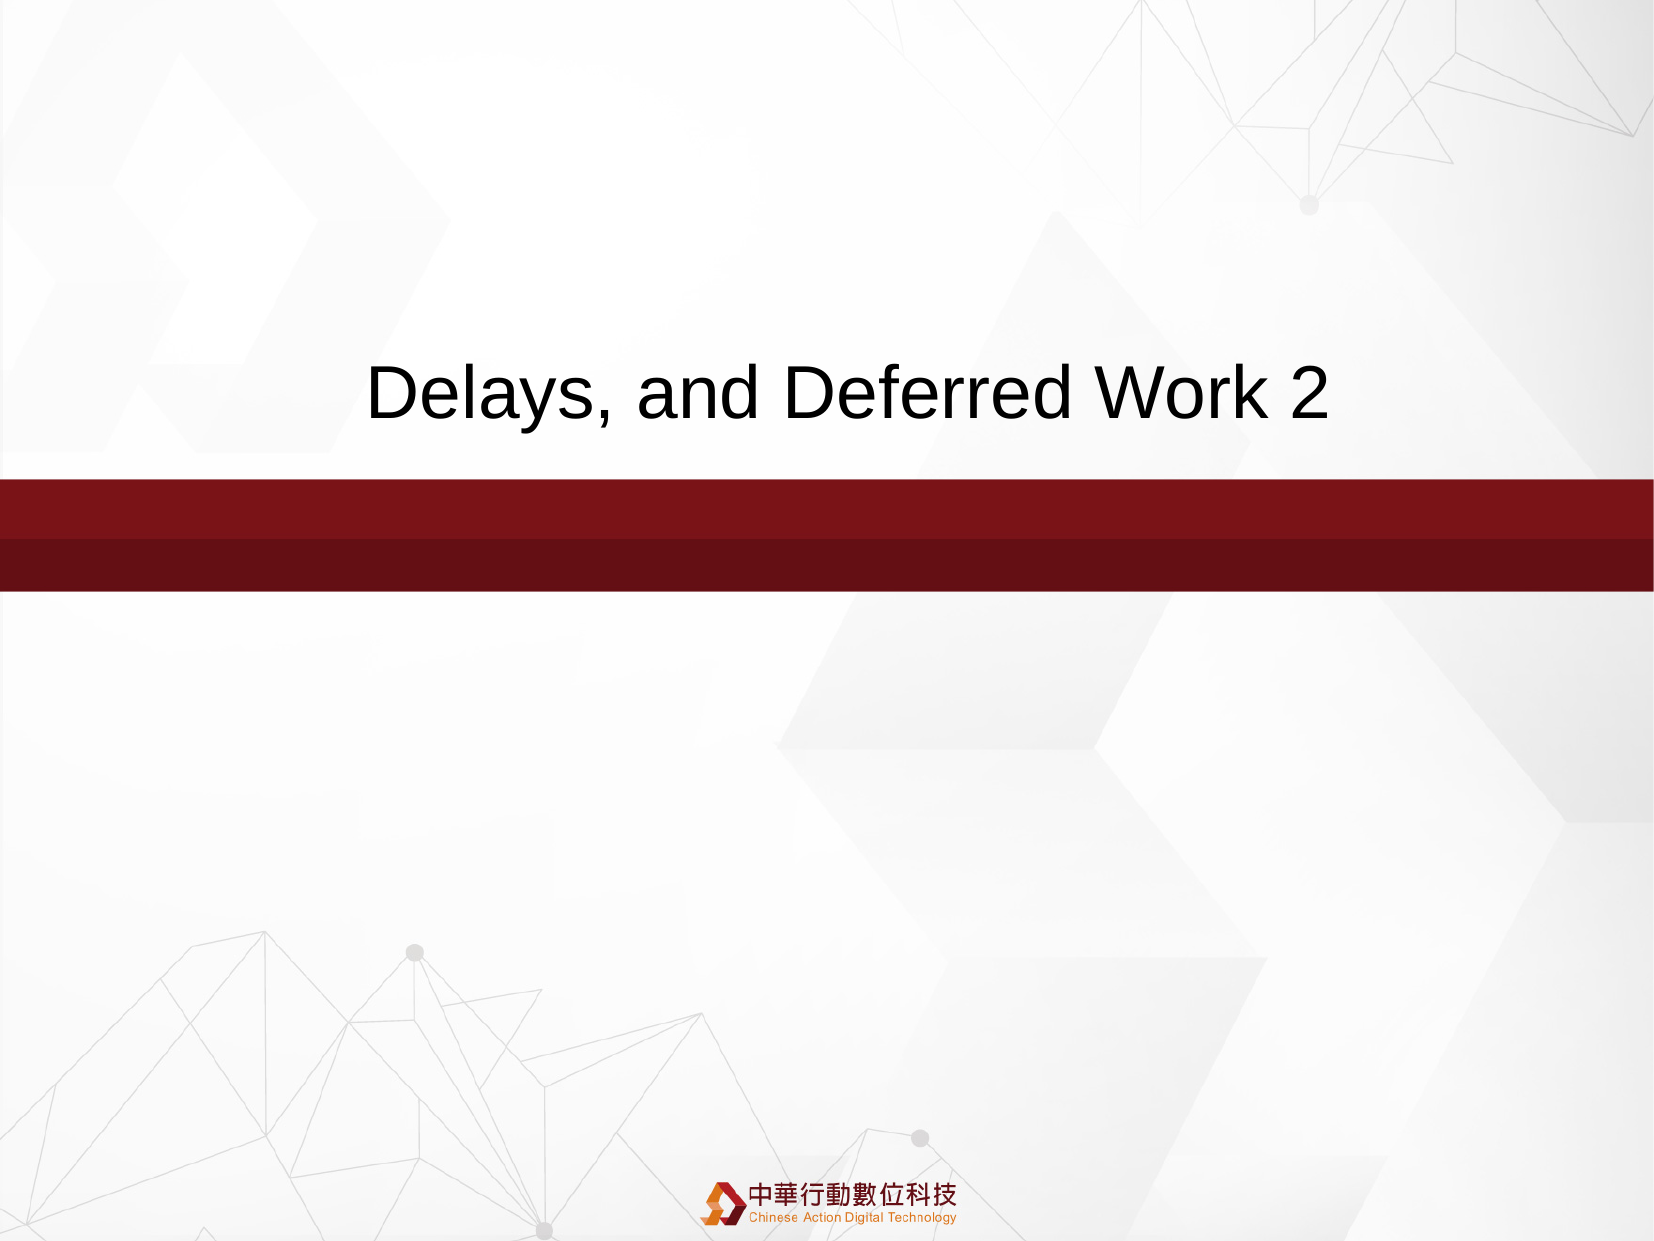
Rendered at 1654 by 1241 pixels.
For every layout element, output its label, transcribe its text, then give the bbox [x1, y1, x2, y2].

title Delays, and Deferred Work 2 [159, 344, 1538, 477]
picture [0, 0, 1654, 1241]
